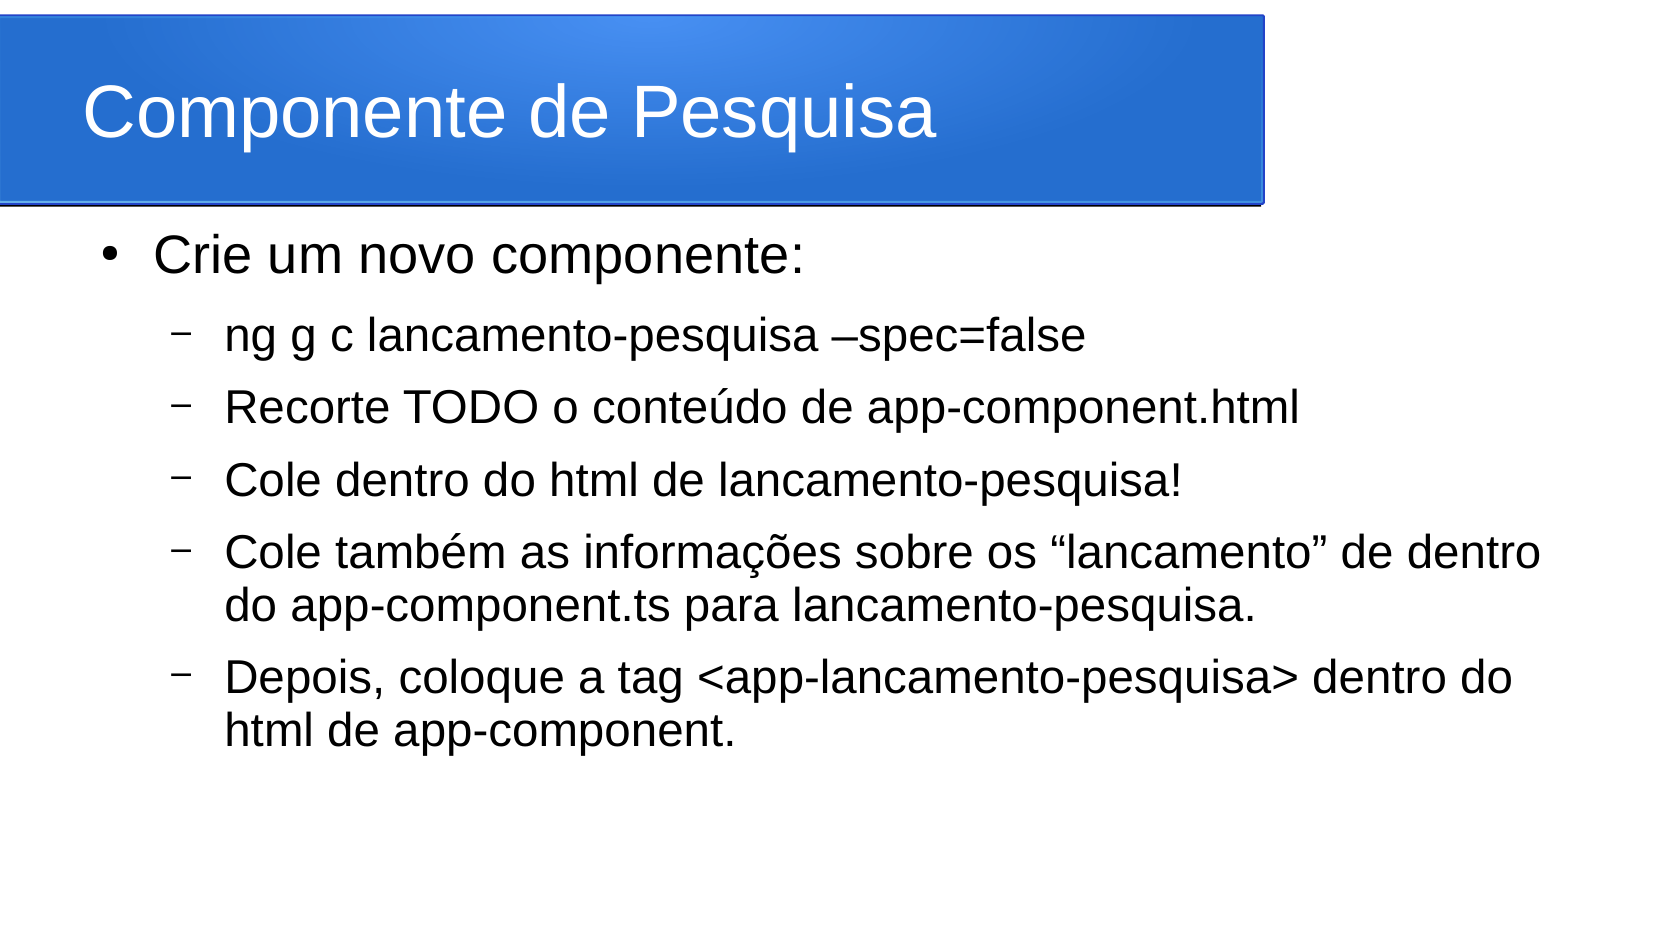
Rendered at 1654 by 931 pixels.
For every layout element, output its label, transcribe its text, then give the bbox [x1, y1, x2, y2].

title Componente de Pesquisa [82, 35, 1235, 189]
list Crie um novo componente: ng g c lancamento-pesquisa –spec=false Recorte TODO o conteúdo de app-component.html Cole dentro do html de lancamento-pesquisa! Cole também as informações sobre os “lancamento” de dentro do app-component.ts para lancamento-pesquisa. Depois, coloque a tag <app-lancamento-pesquisa> dentro do html de app-component. [82, 224, 1571, 764]
